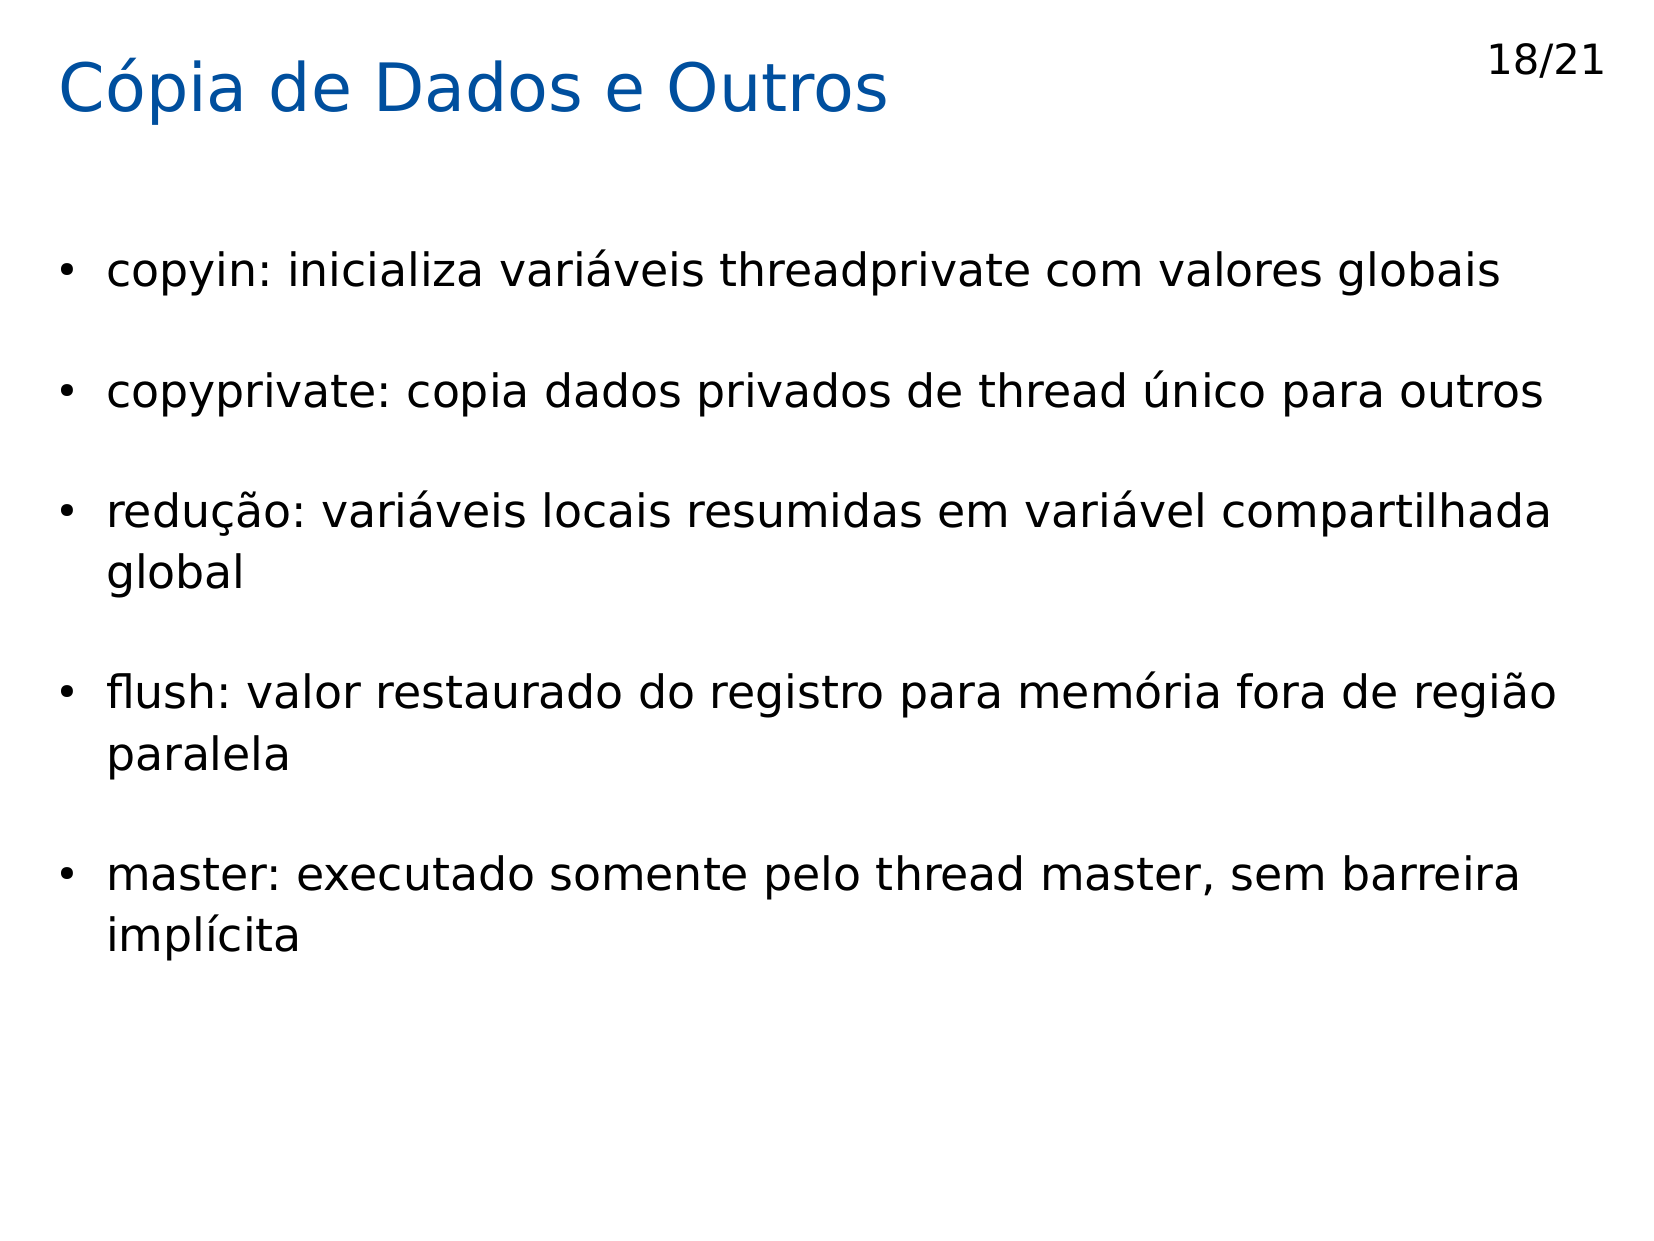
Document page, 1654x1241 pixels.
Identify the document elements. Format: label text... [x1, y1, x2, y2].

title Cópia de Dados e Outros [59, 29, 1506, 148]
list copyin: inicializa variáveis threadprivate com valores globais copyprivate: copia dados privados de thread único para outros redução: variáveis locais resumidas em variável compartilhada global flush: valor restaurado do registro para memória fora de região paralela master: executado somente pelo thread master, sem barreira implícita [59, 236, 1595, 1211]
